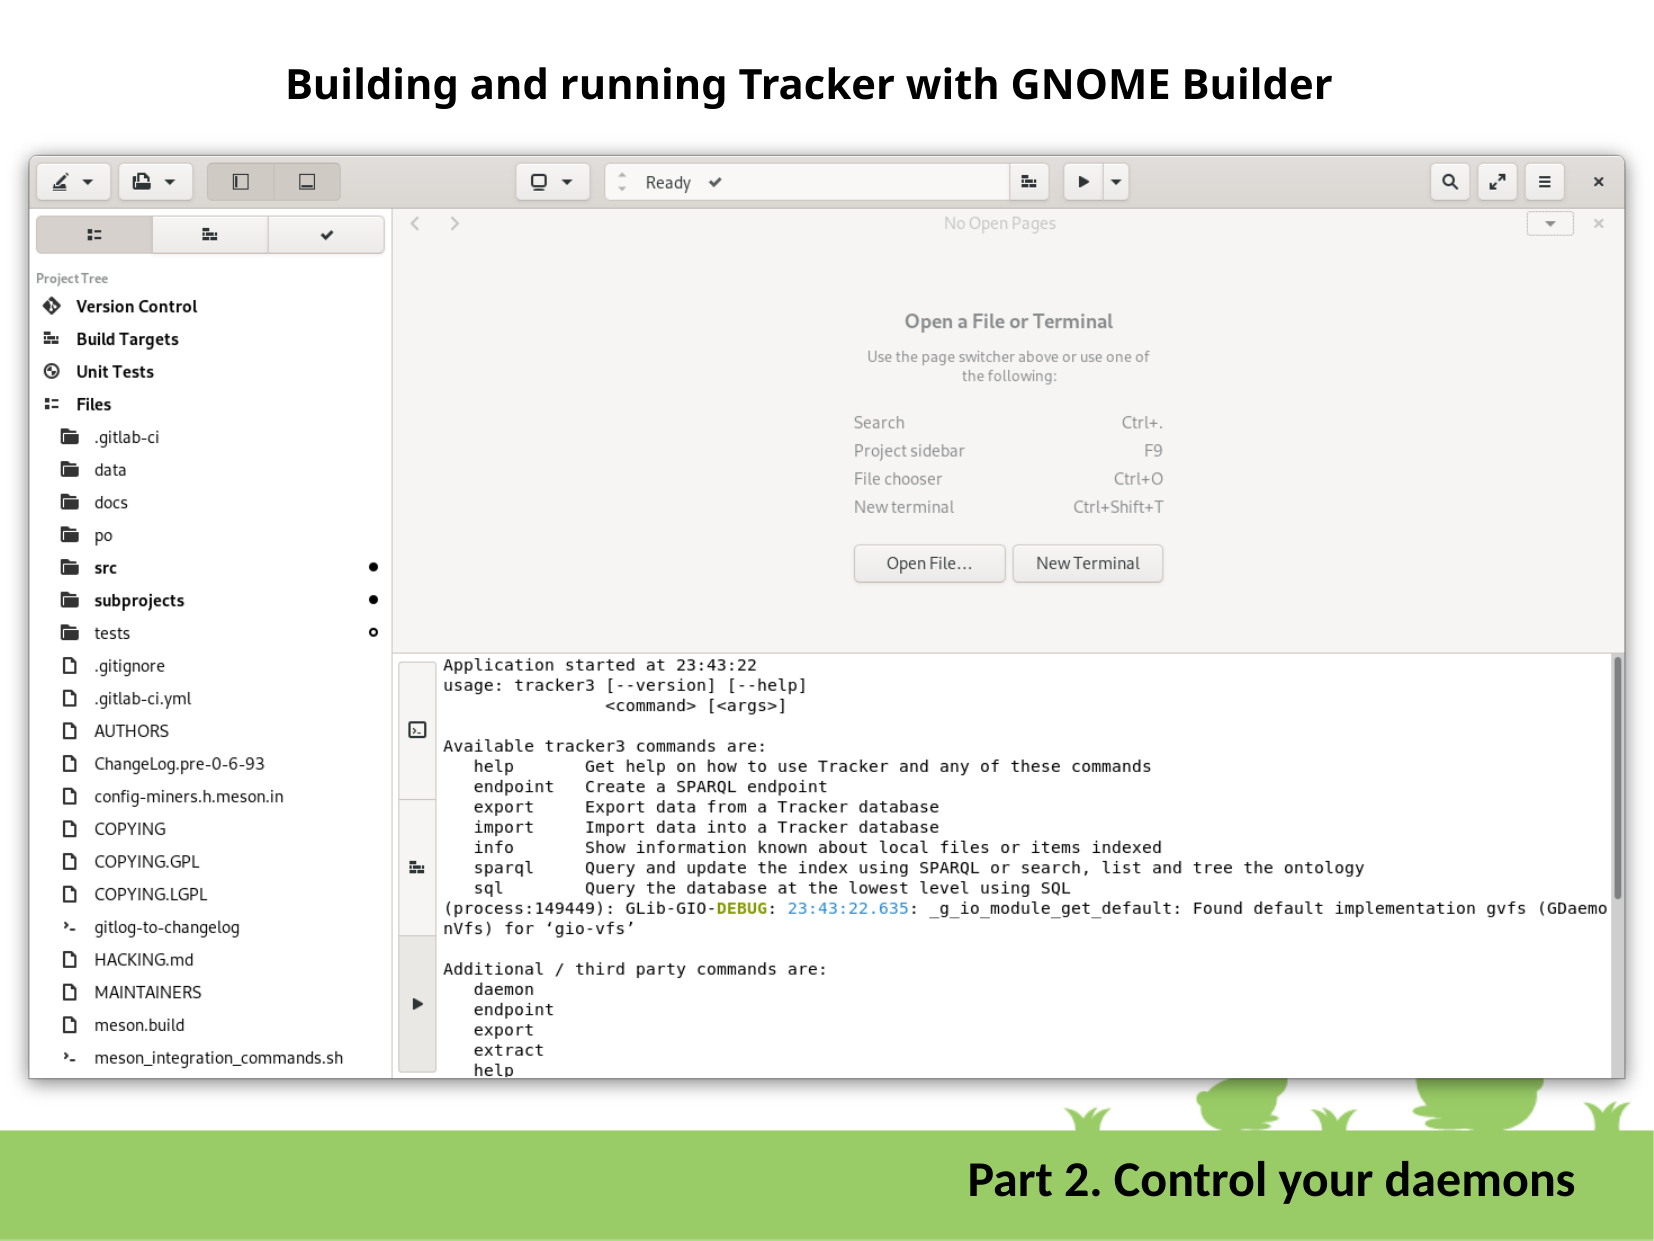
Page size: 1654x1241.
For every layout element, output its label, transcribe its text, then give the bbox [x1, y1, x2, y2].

text_box Part 2. Control your daemons [874, 1151, 1614, 1217]
text_box Building and running Tracker with GNOME Builder [82, 47, 1536, 113]
picture [0, 0, 1654, 1241]
